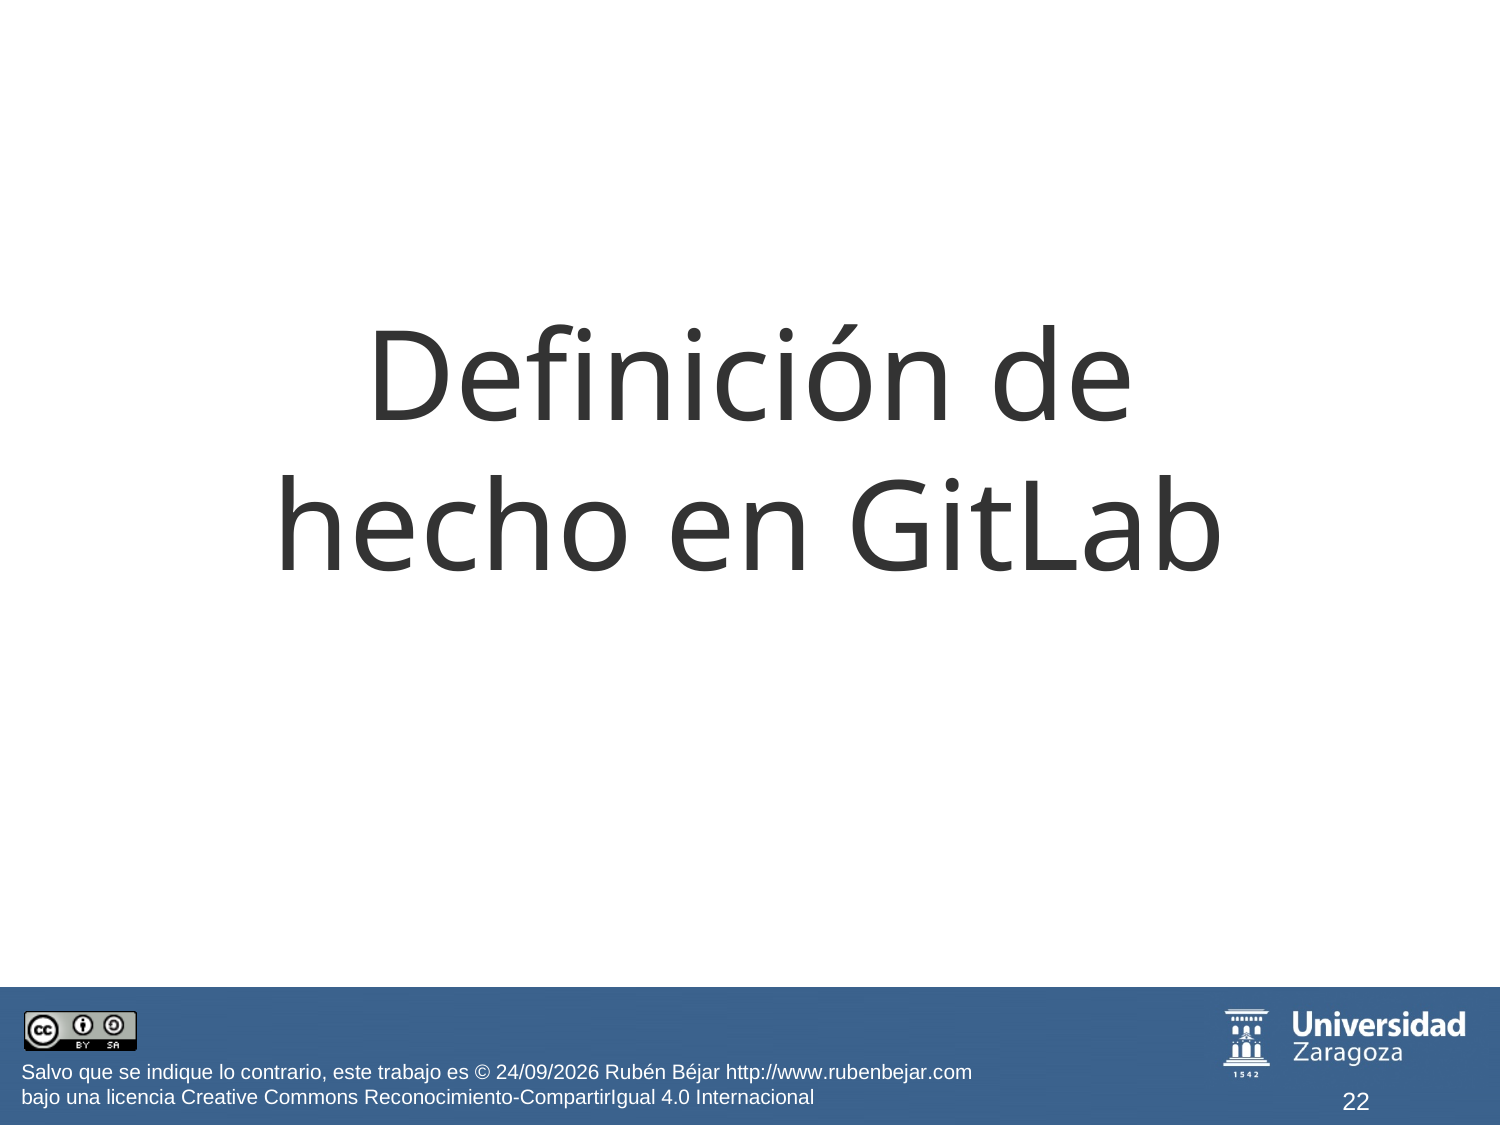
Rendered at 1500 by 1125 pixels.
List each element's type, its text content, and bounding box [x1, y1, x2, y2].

text_box Definición de hecho en GitLab [169, 307, 1331, 585]
picture [0, 987, 1500, 1125]
